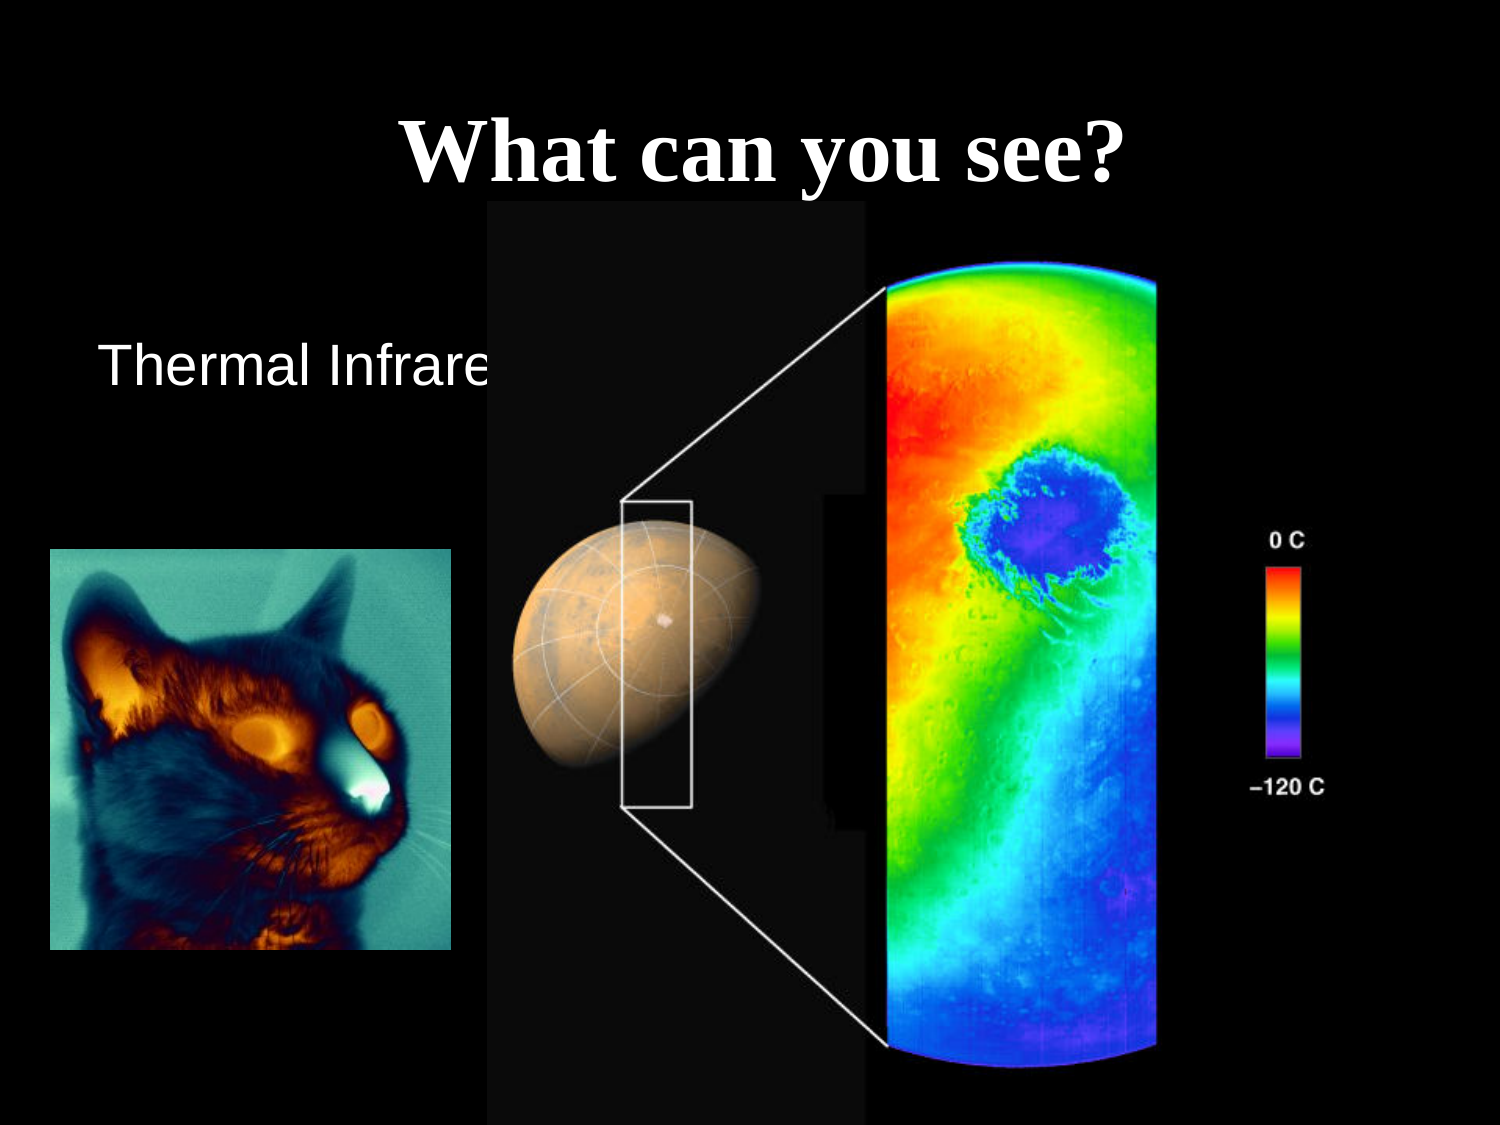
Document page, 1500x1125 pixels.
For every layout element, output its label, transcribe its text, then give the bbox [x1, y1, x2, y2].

picture [50, 549, 451, 951]
picture [487, 201, 1369, 1125]
list Thermal Infrared [82, 324, 487, 985]
title What can you see? [76, 66, 1451, 254]
